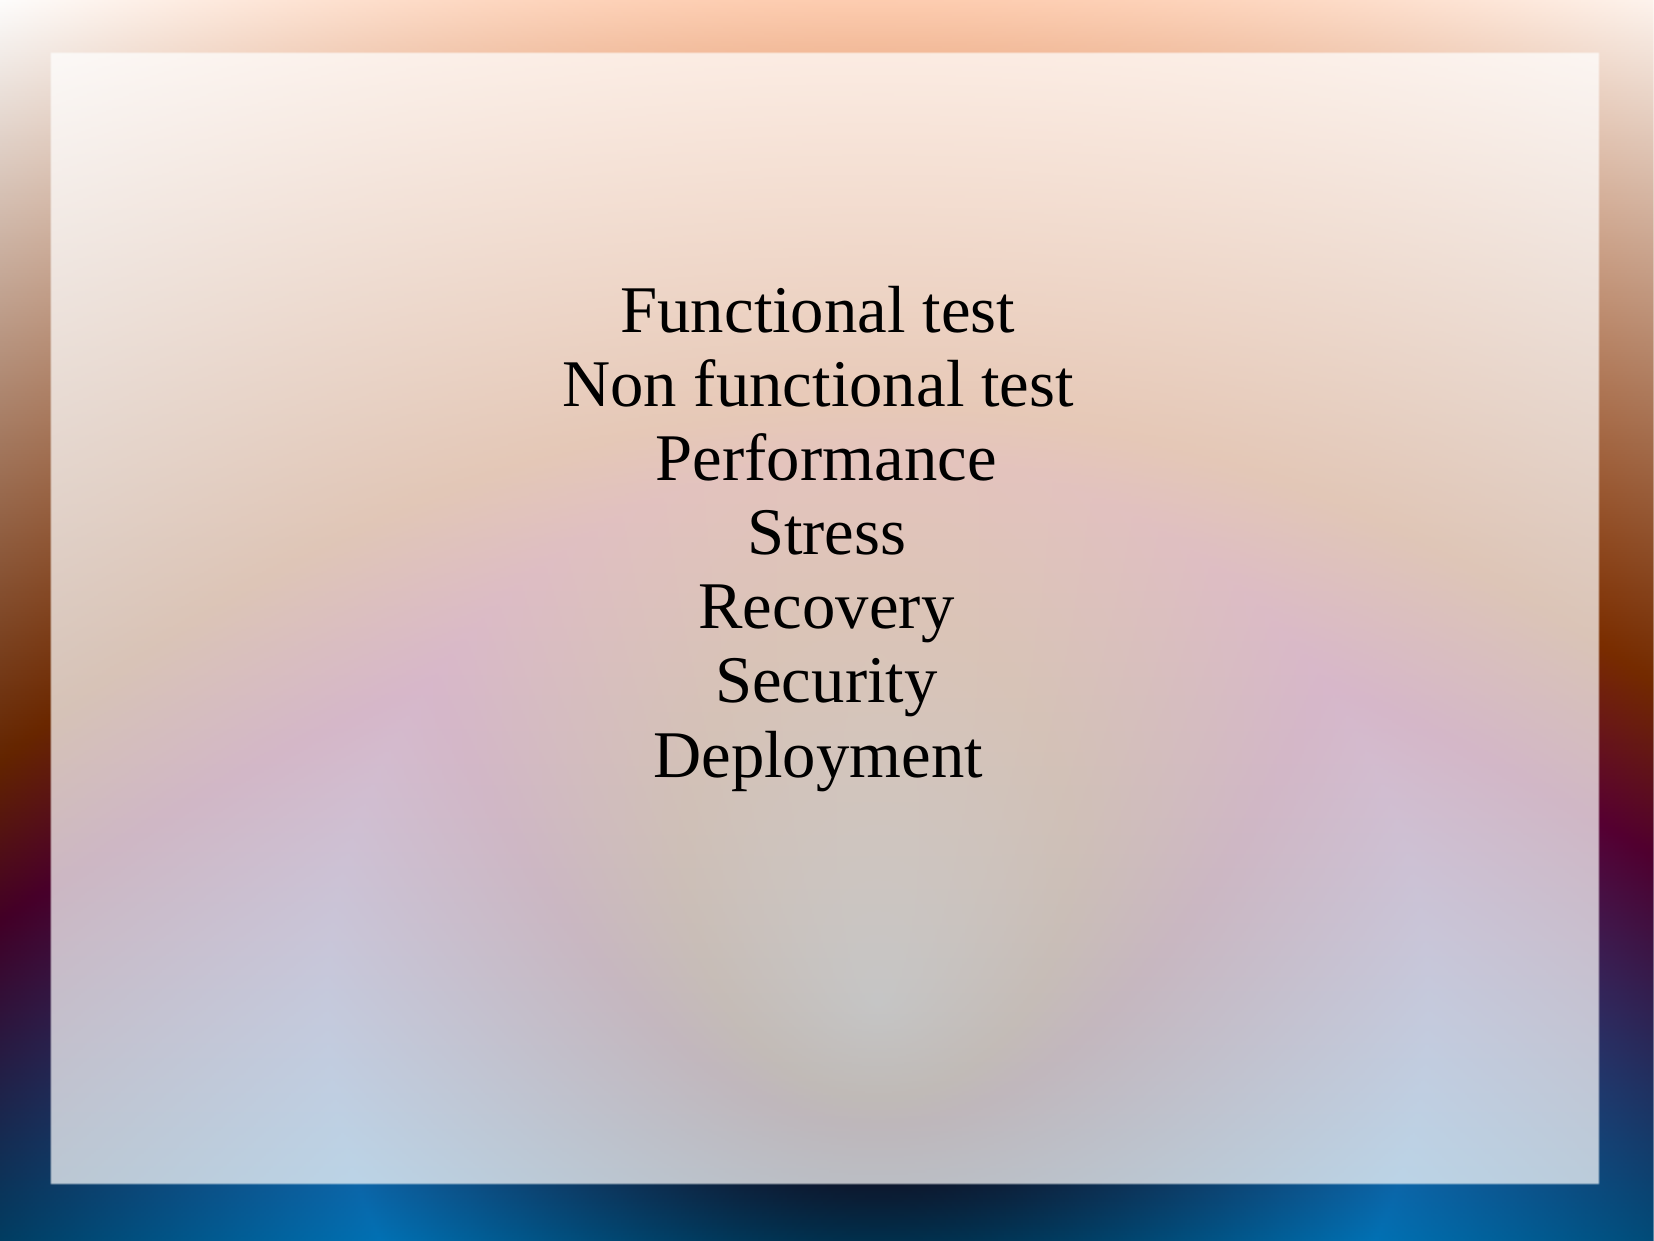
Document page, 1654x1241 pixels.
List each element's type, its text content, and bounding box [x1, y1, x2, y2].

picture [0, 0, 1654, 1241]
subtitle Functional test Non functional test Performance Stress Recovery Security Deployment [82, 55, 1571, 1010]
